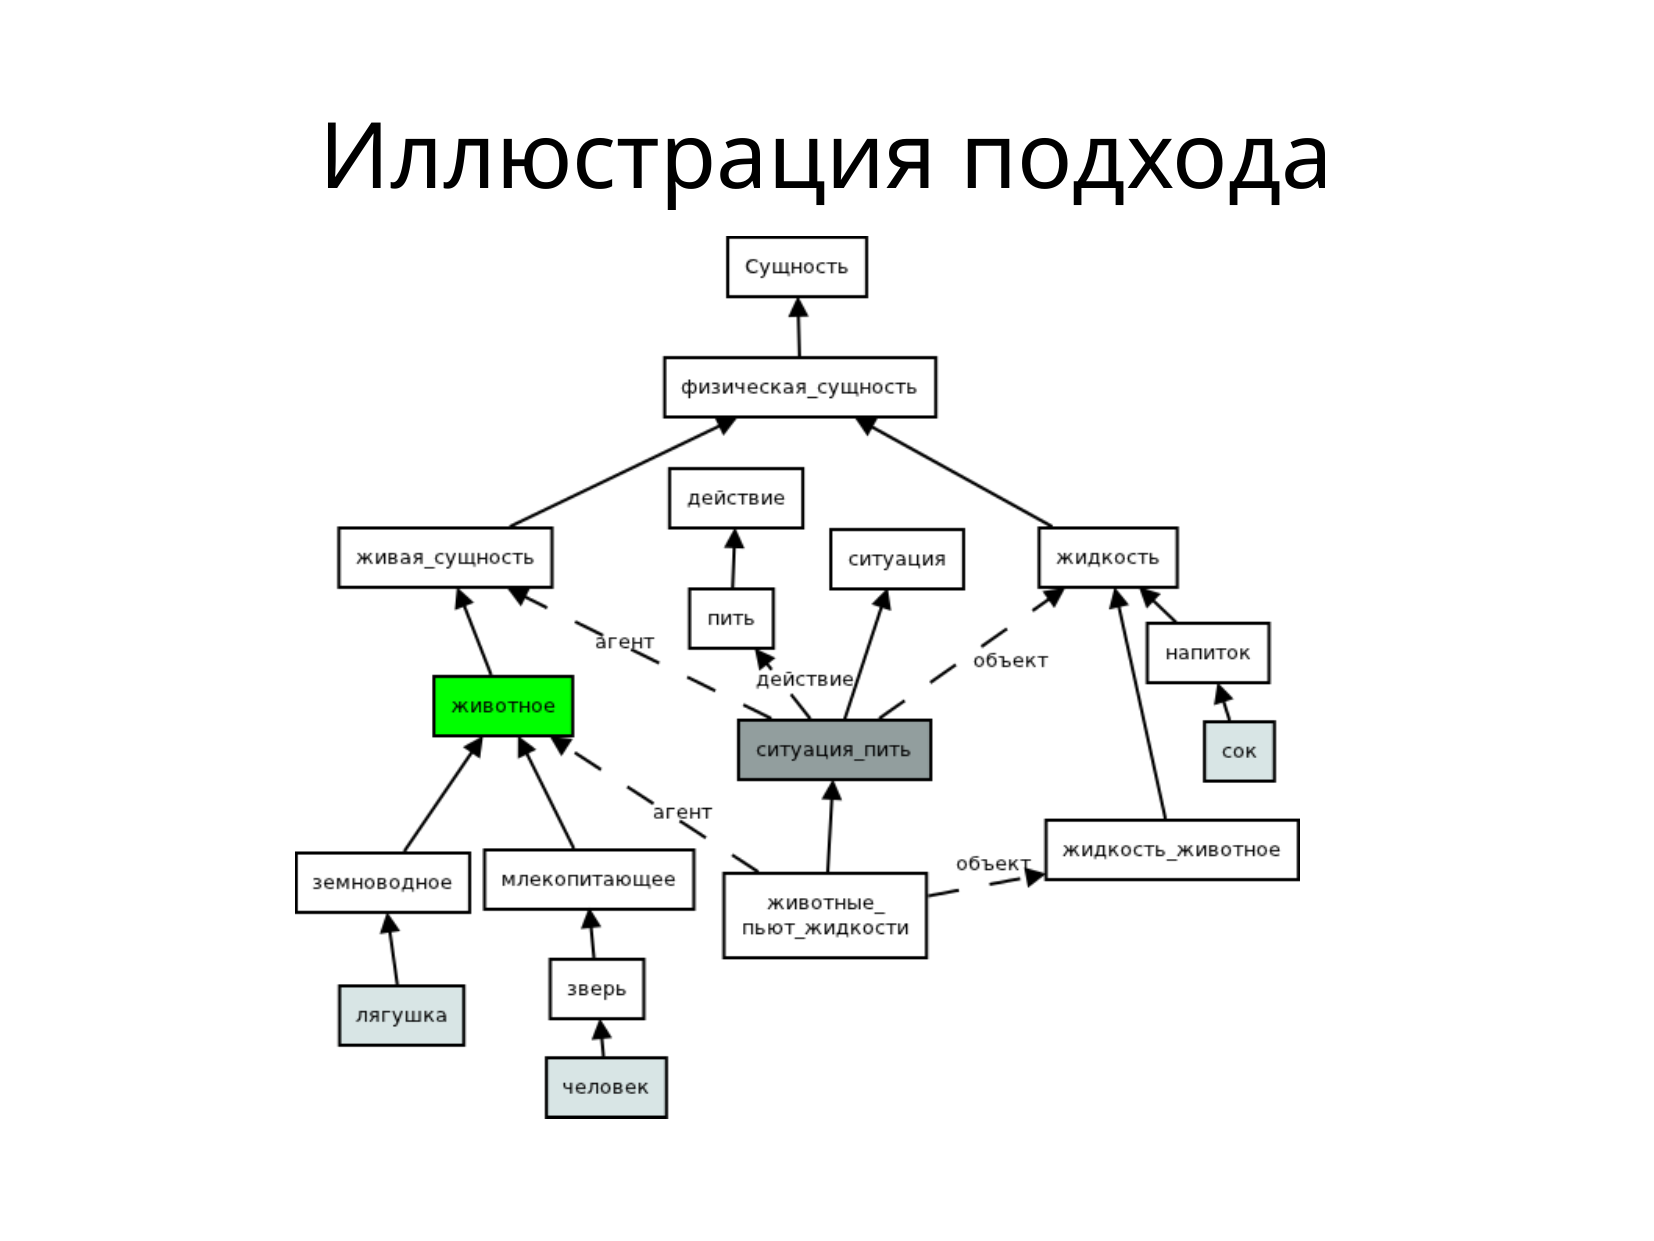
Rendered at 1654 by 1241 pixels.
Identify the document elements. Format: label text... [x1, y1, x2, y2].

title Иллюстрация подхода [82, 49, 1571, 257]
picture [295, 236, 1300, 1119]
